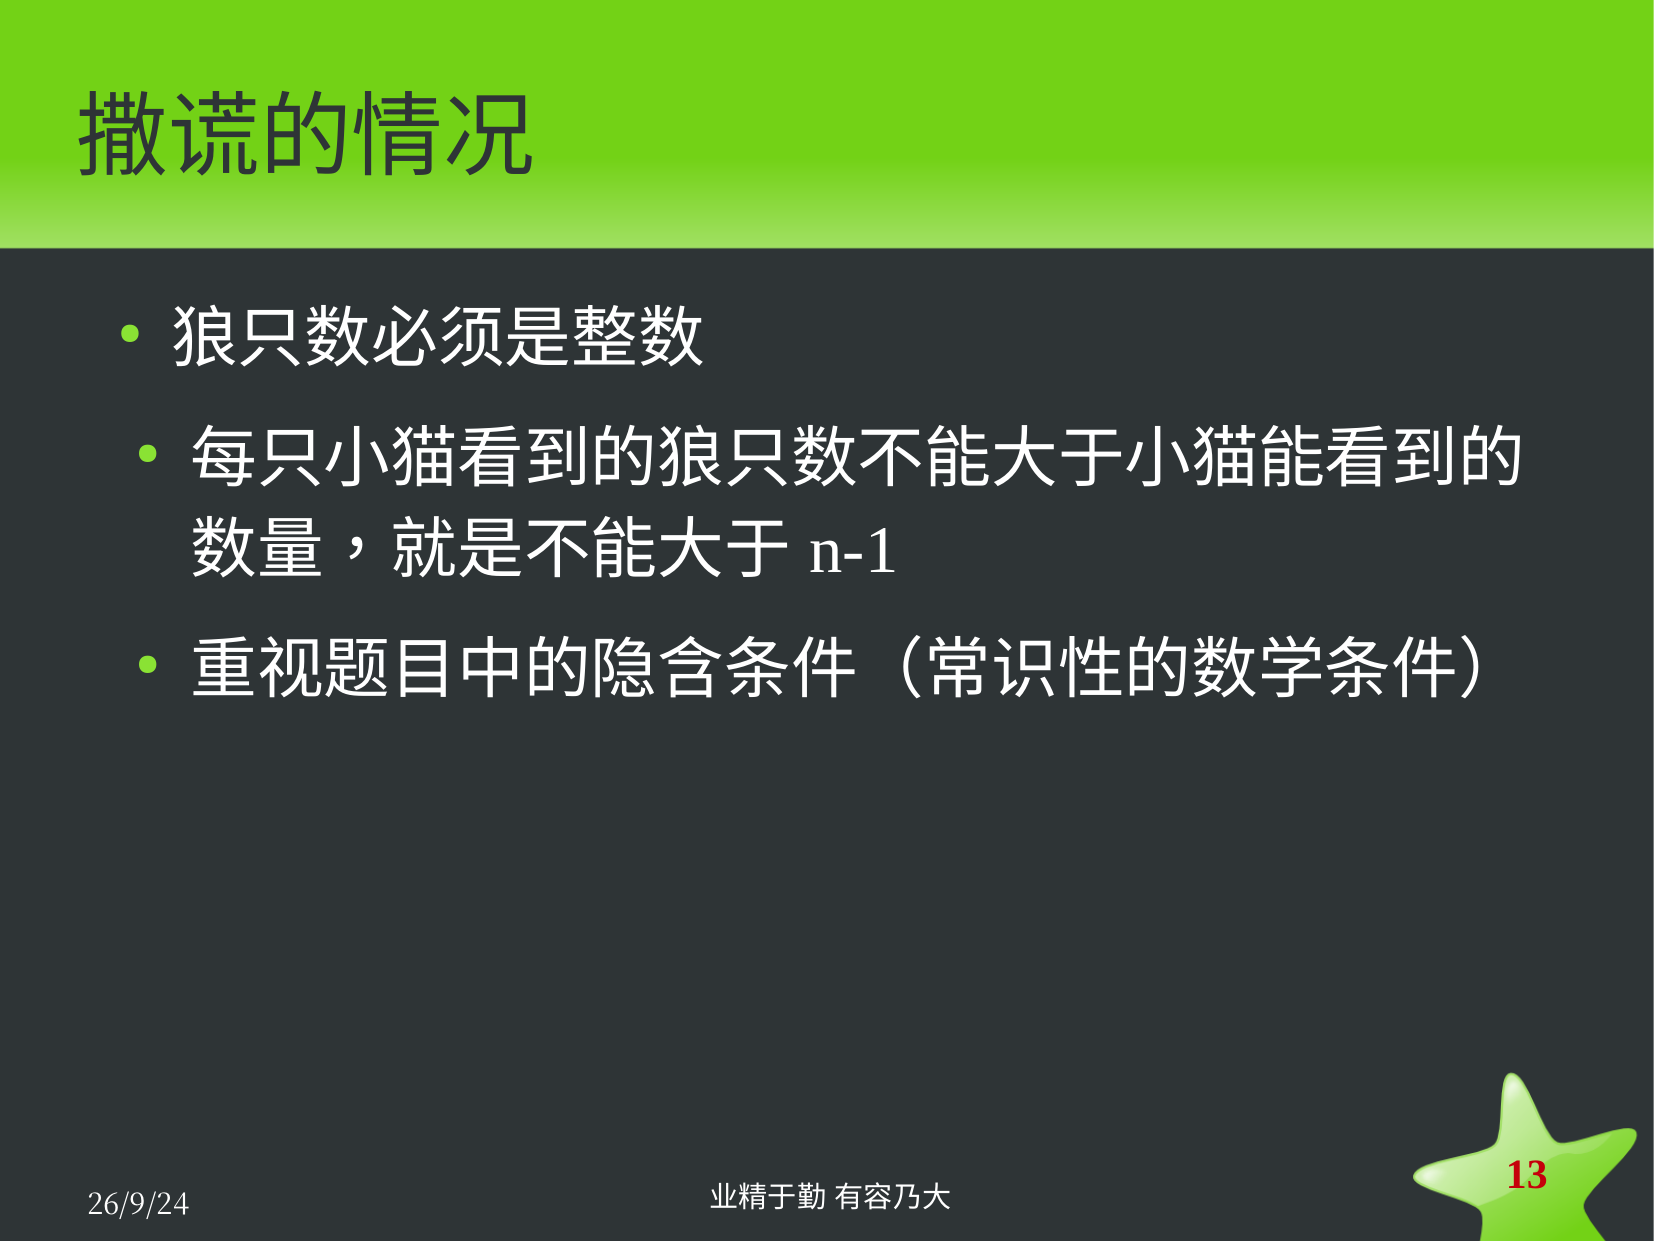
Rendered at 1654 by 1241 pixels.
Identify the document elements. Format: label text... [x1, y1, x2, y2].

title 撒谎的情况 [76, 36, 1565, 229]
picture [0, 0, 1654, 1241]
list 狼只数必须是整数 每只小猫看到的狼只数不能大于小猫能看到的数量，就是不能大于n-1 重视题目中的隐含条件（常识性的数学条件） [82, 290, 1571, 1094]
